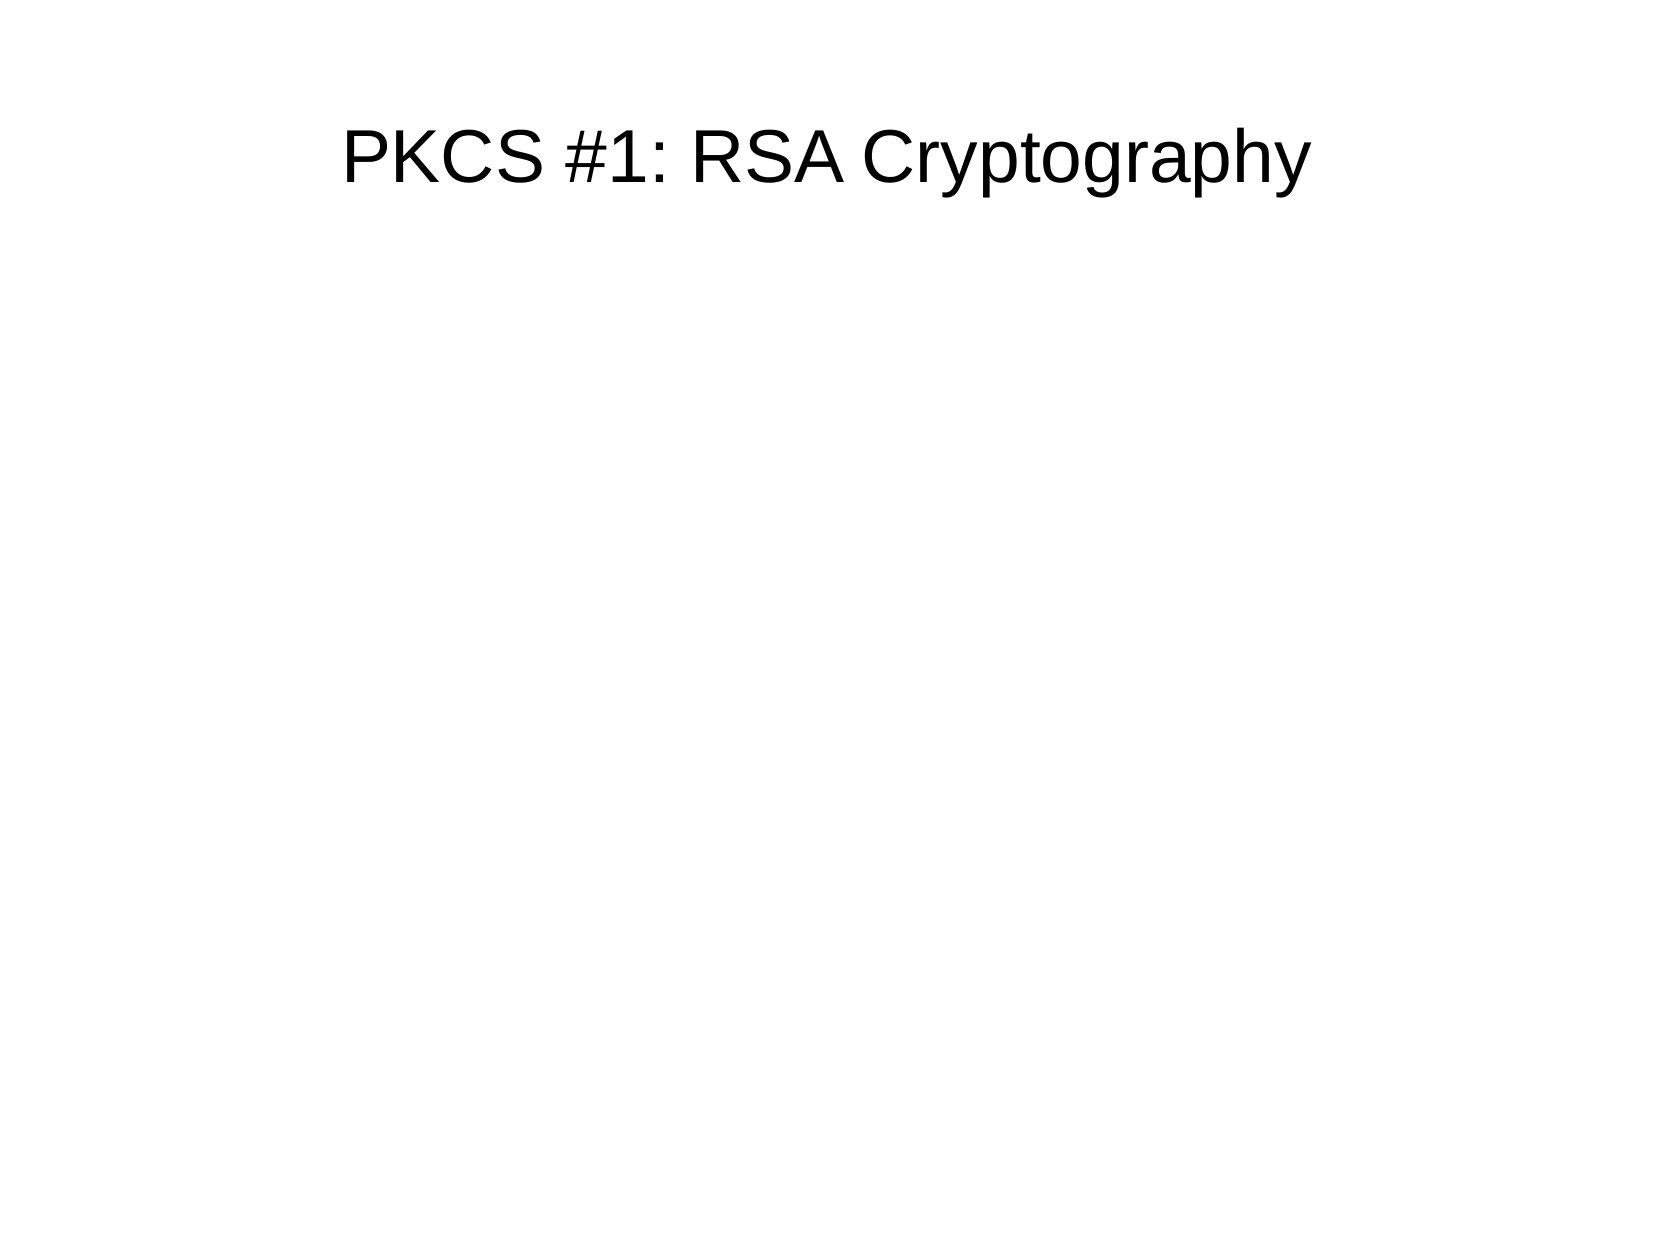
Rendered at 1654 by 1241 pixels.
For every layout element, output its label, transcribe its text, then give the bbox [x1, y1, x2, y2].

title PKCS #1: RSA Cryptography [82, 49, 1571, 257]
